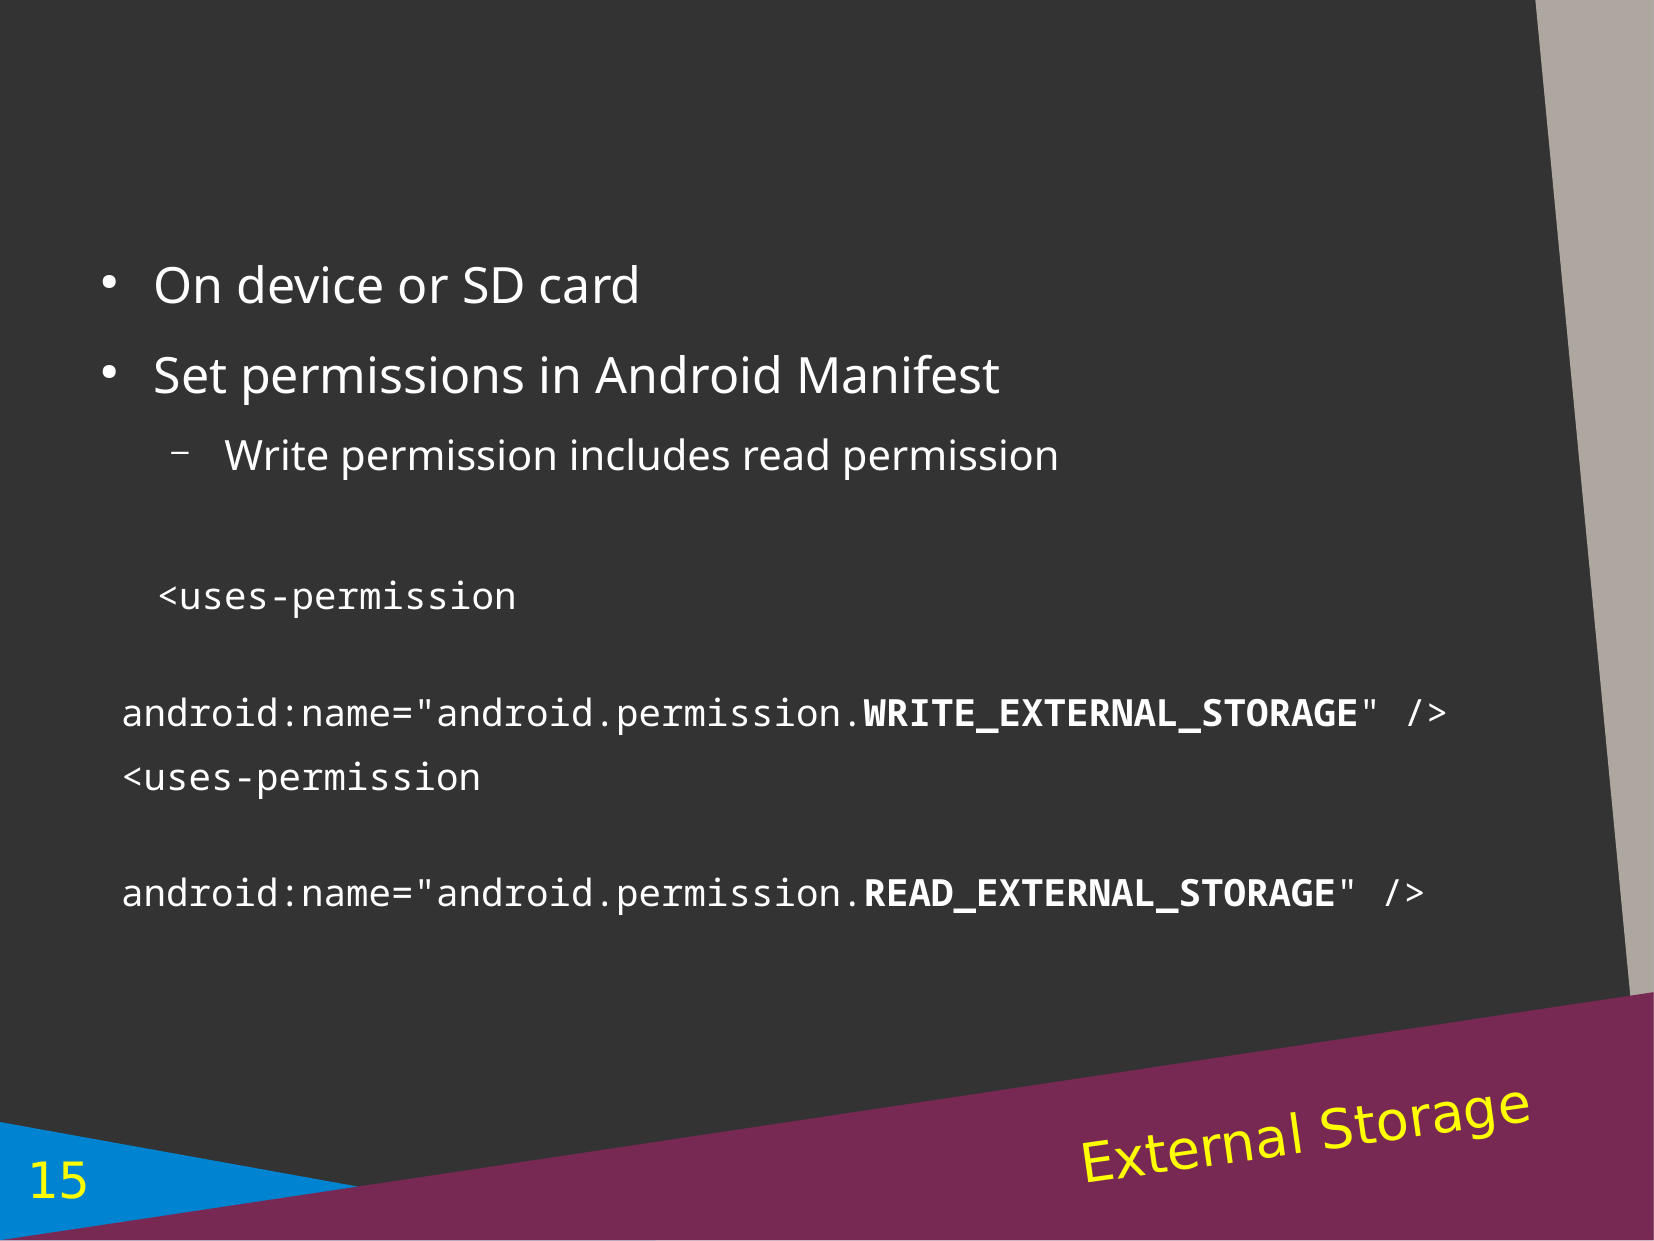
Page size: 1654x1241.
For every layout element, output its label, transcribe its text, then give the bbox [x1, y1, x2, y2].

title External Storage [956, 995, 1654, 1241]
list On device or SD card Set permissions in Android Manifest Write permission includes read permission [82, 132, 1571, 591]
text_box <uses-permission android:name="android.permission.WRITE_EXTERNAL_STORAGE" /> <uses-permission android:name="android.permission.READ_EXTERNAL_STORAGE" /> [106, 591, 1504, 863]
